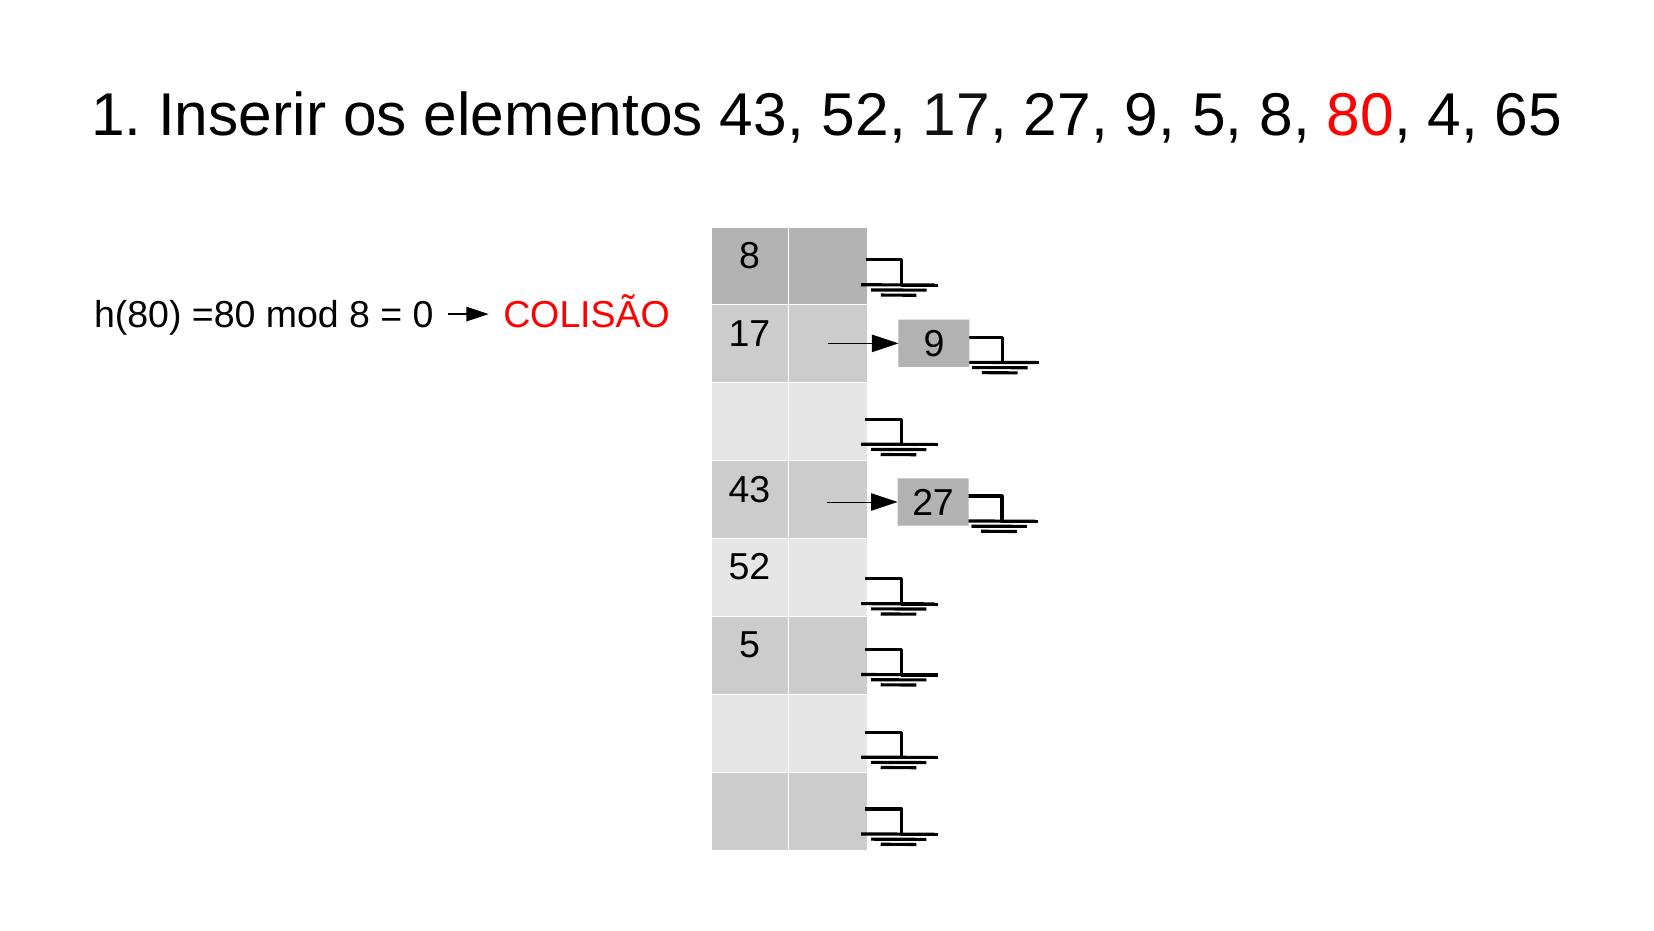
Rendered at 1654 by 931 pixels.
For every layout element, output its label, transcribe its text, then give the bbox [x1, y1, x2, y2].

table_cell [789, 539, 867, 616]
table_cell [789, 461, 867, 538]
table_cell [789, 695, 867, 772]
table_cell [712, 695, 788, 772]
table_cell [789, 383, 867, 460]
text_box COLISÃO [488, 285, 686, 343]
title 1. Inserir os elementos 43, 52, 17, 27, 9, 5, 8, 80, 4, 65 [82, 37, 1571, 193]
table_cell [712, 773, 788, 850]
table_cell 5 [712, 617, 788, 694]
text_box h(80) =80 mod 8 = 0 [79, 285, 449, 343]
table_cell 43 [712, 461, 788, 538]
table_cell [789, 773, 867, 850]
table_cell [712, 383, 788, 460]
table_header [789, 228, 867, 304]
table_header 8 [712, 228, 788, 304]
table_cell [789, 617, 867, 694]
table_cell 17 [712, 305, 788, 382]
table_cell [789, 305, 867, 382]
text_box 27 [897, 478, 969, 526]
text_box 9 [898, 319, 970, 367]
table_cell 52 [712, 539, 788, 616]
